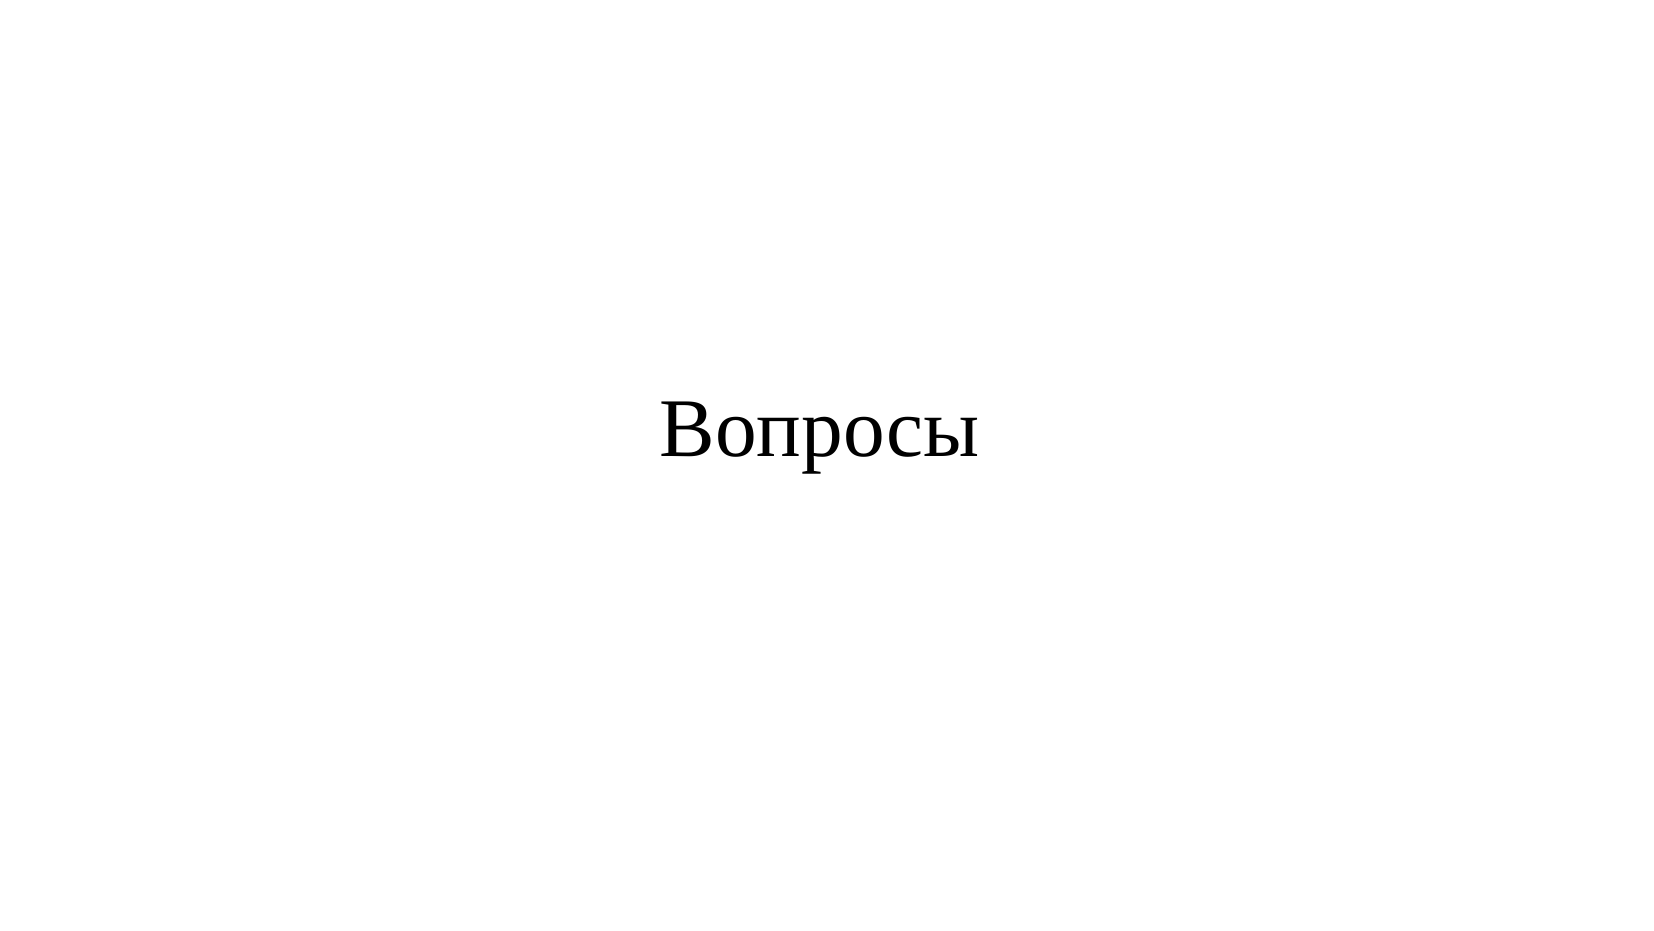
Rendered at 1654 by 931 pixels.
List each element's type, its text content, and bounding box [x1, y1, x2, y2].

text_box Вопросы [645, 375, 995, 483]
